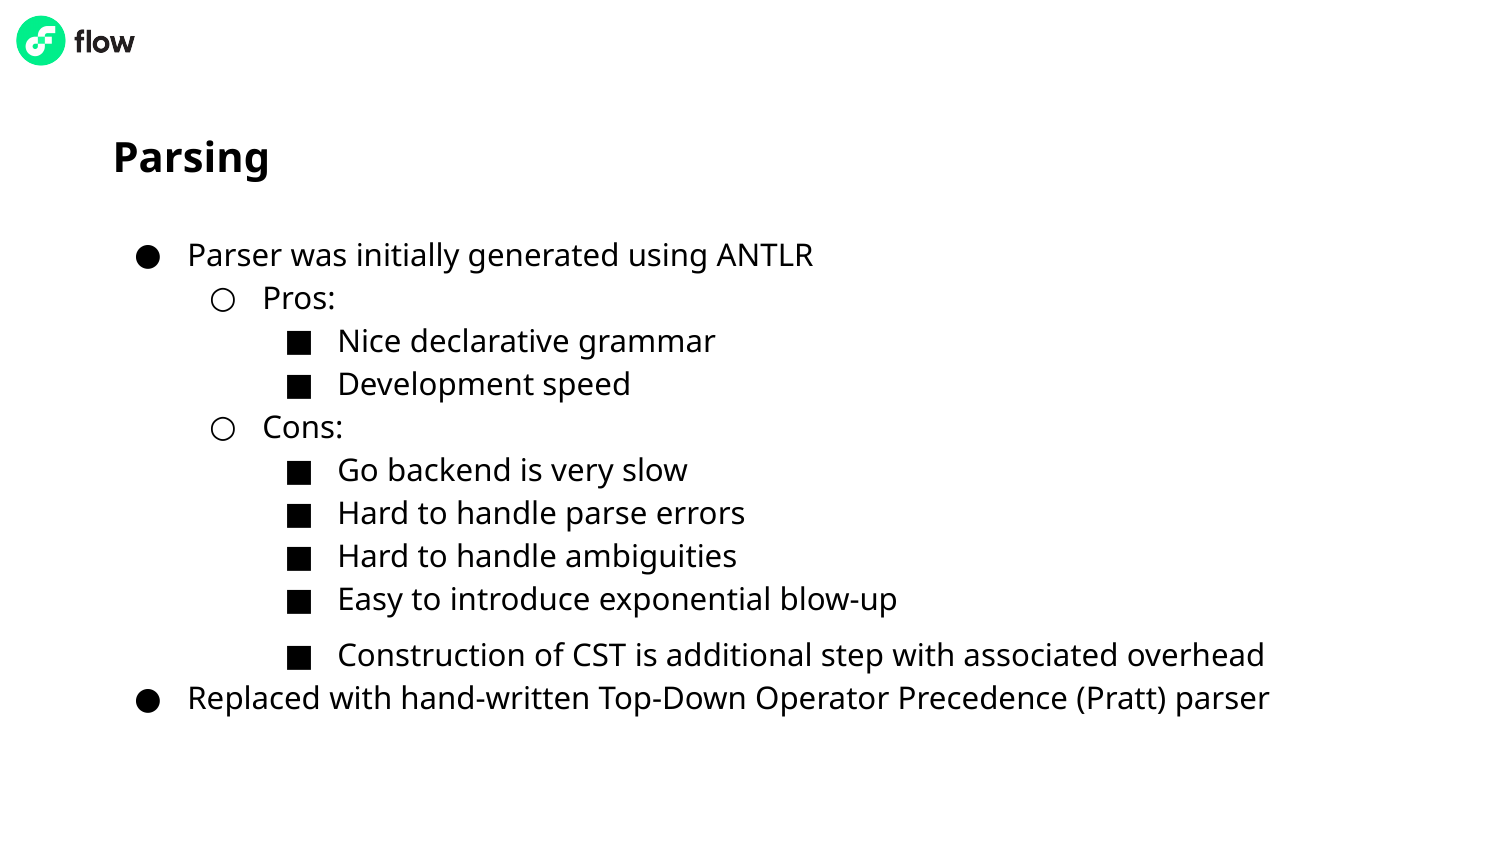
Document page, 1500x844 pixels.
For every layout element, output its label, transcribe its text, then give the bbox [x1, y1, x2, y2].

text_box Parser was initially generated using ANTLR Pros: Nice declarative grammar Development speed Cons: Go backend is very slow Hard to handle parse errors Hard to handle ambiguities Easy to introduce exponential blow-up Construction of CST is additional step with associated overhead Replaced with hand-written Top-Down Operator Precedence (Pratt) parser [97, 214, 1409, 777]
picture [14, 14, 137, 67]
text_box Parsing [97, 115, 820, 197]
